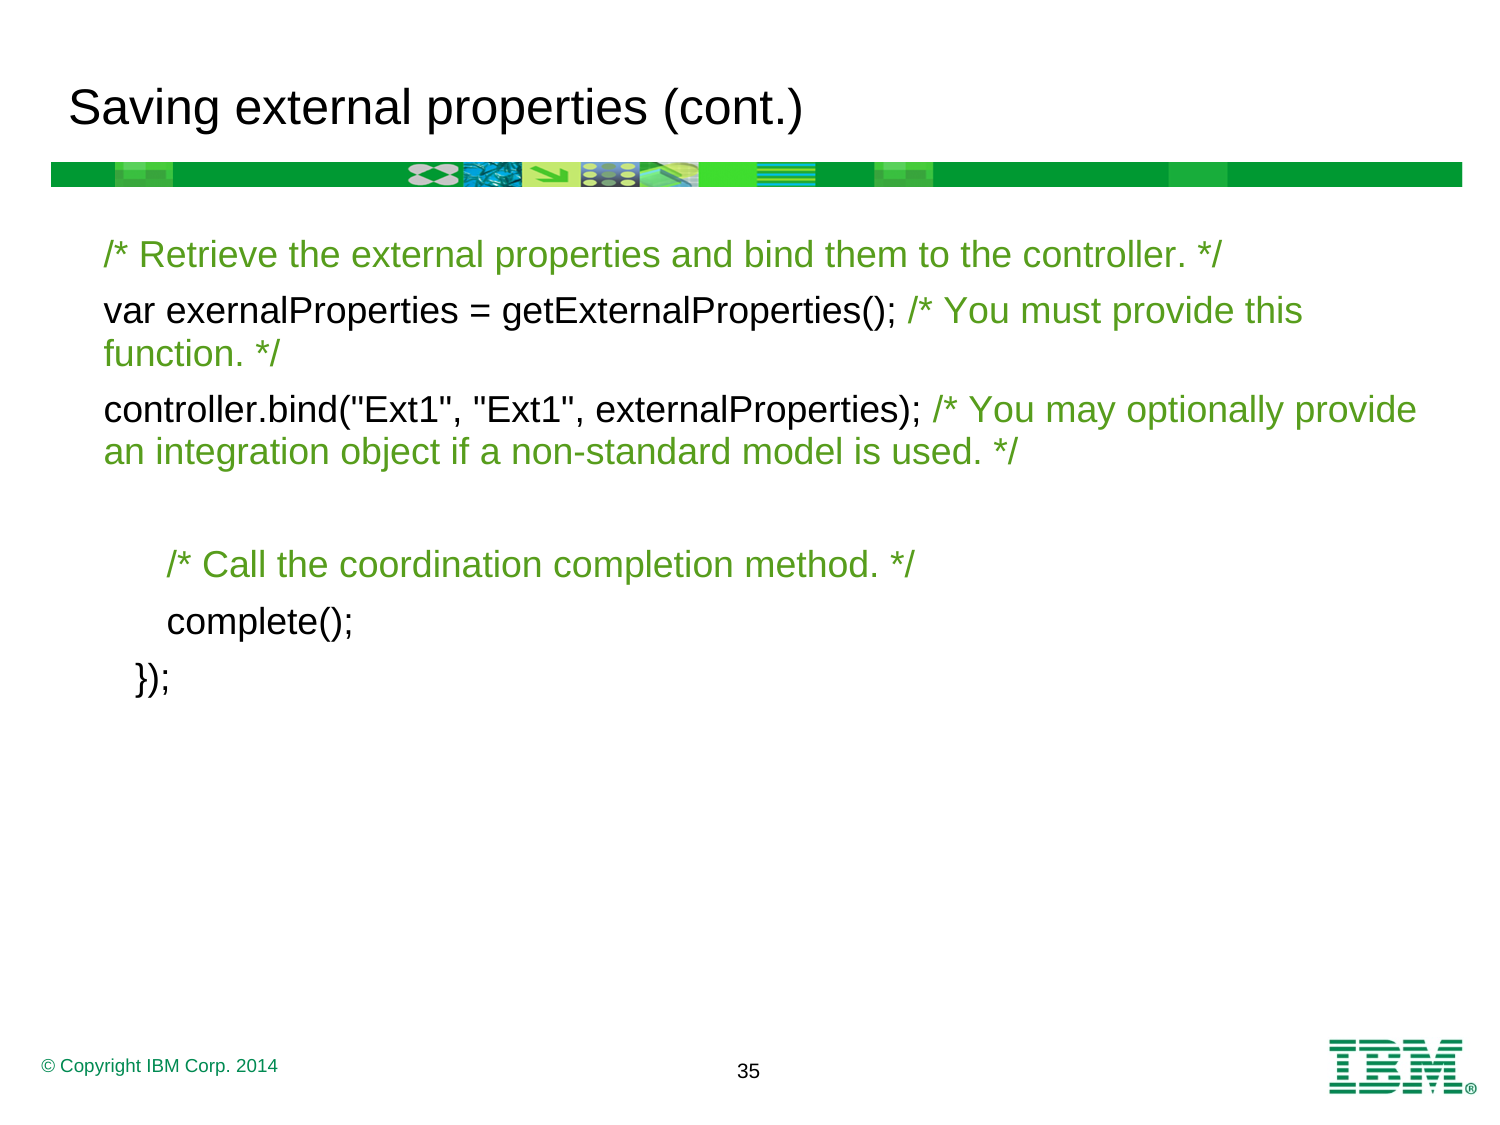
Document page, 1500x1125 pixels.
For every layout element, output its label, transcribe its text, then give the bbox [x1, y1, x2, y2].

title Saving external properties (cont.) [53, 42, 1239, 171]
picture [1327, 1037, 1479, 1096]
picture [50, 161, 1463, 189]
list /* Retrieve the external properties and bind them to the controller. */ var exernalProperties = getExternalProperties(); /* You must provide this function. */ controller.bind("Ext1", "Ext1", externalProperties); /* You may optionally provide an integration object if a non-standard model is used. */ /* Call the coordination completion method. */ complete(); }); [32, 226, 1471, 1021]
